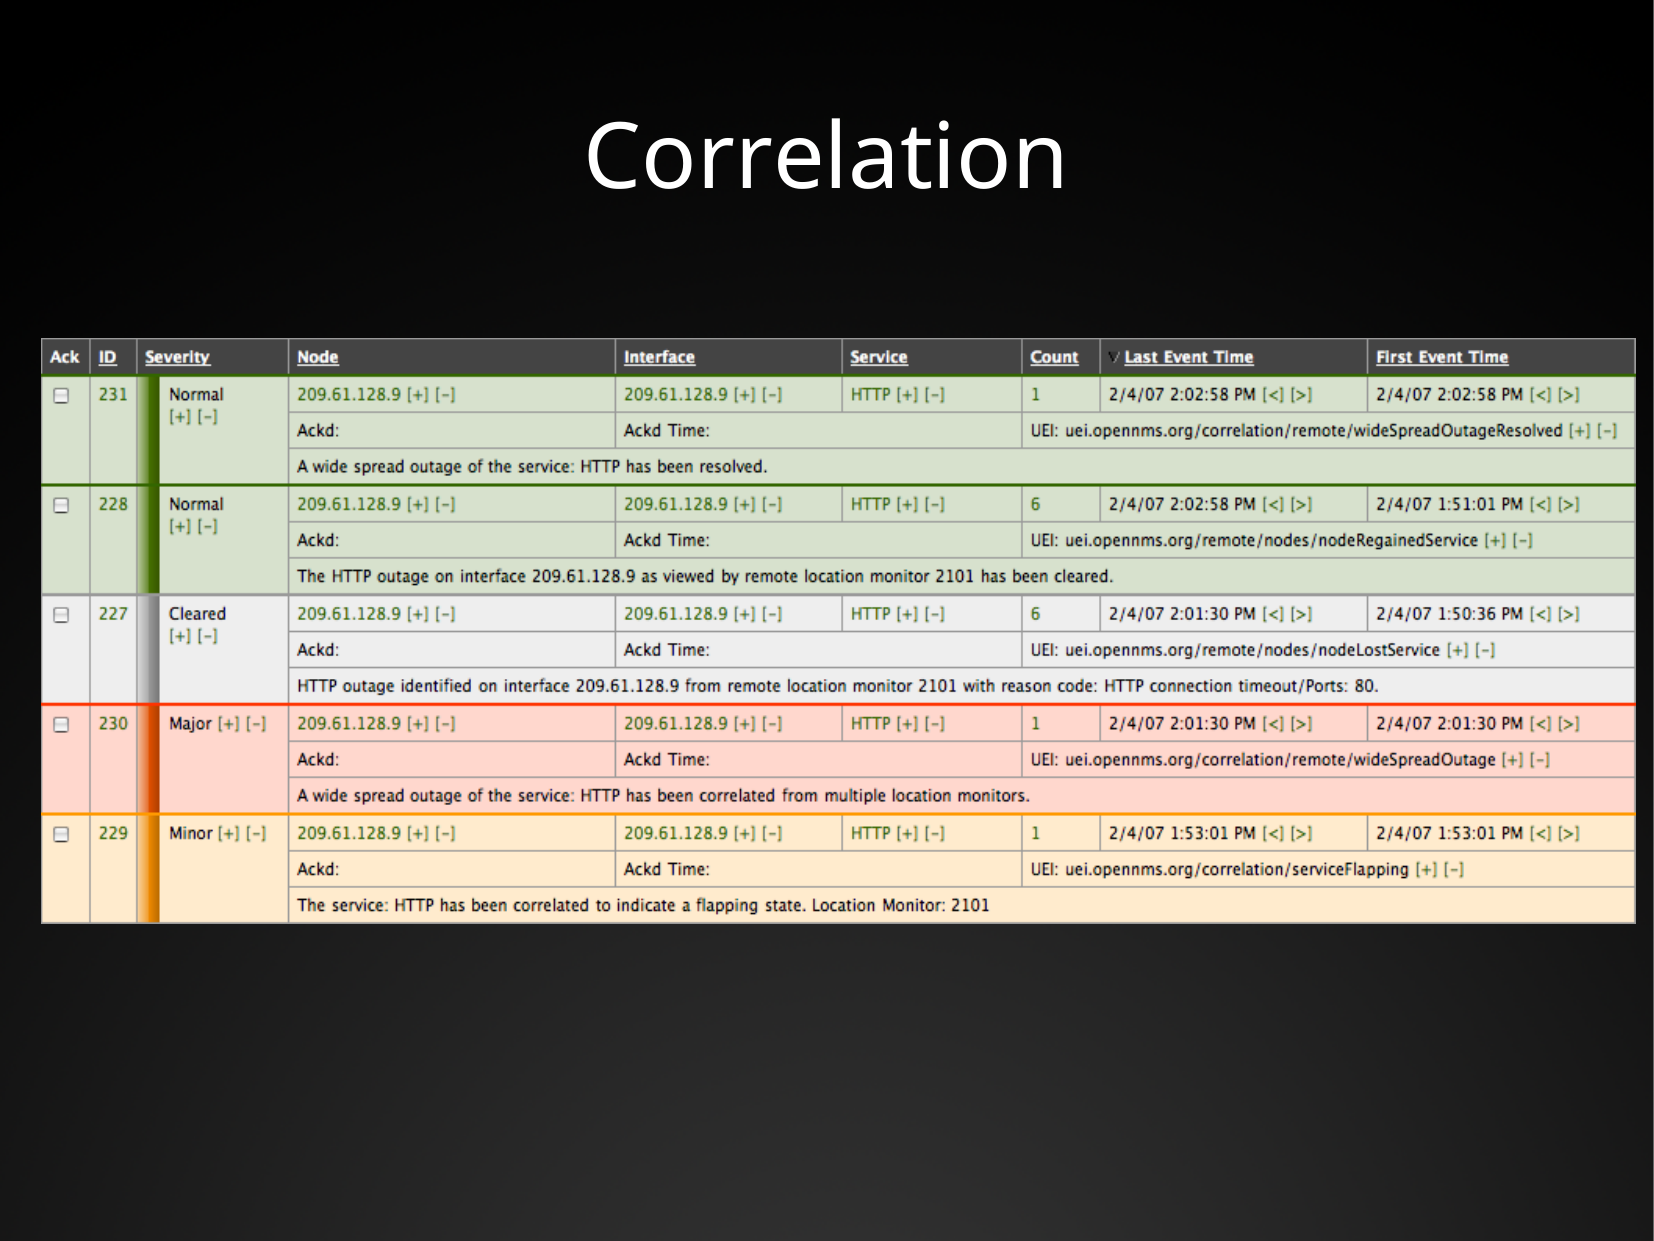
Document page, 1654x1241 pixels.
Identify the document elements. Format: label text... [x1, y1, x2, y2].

picture [0, 0, 1654, 1241]
title Correlation [82, 49, 1571, 257]
